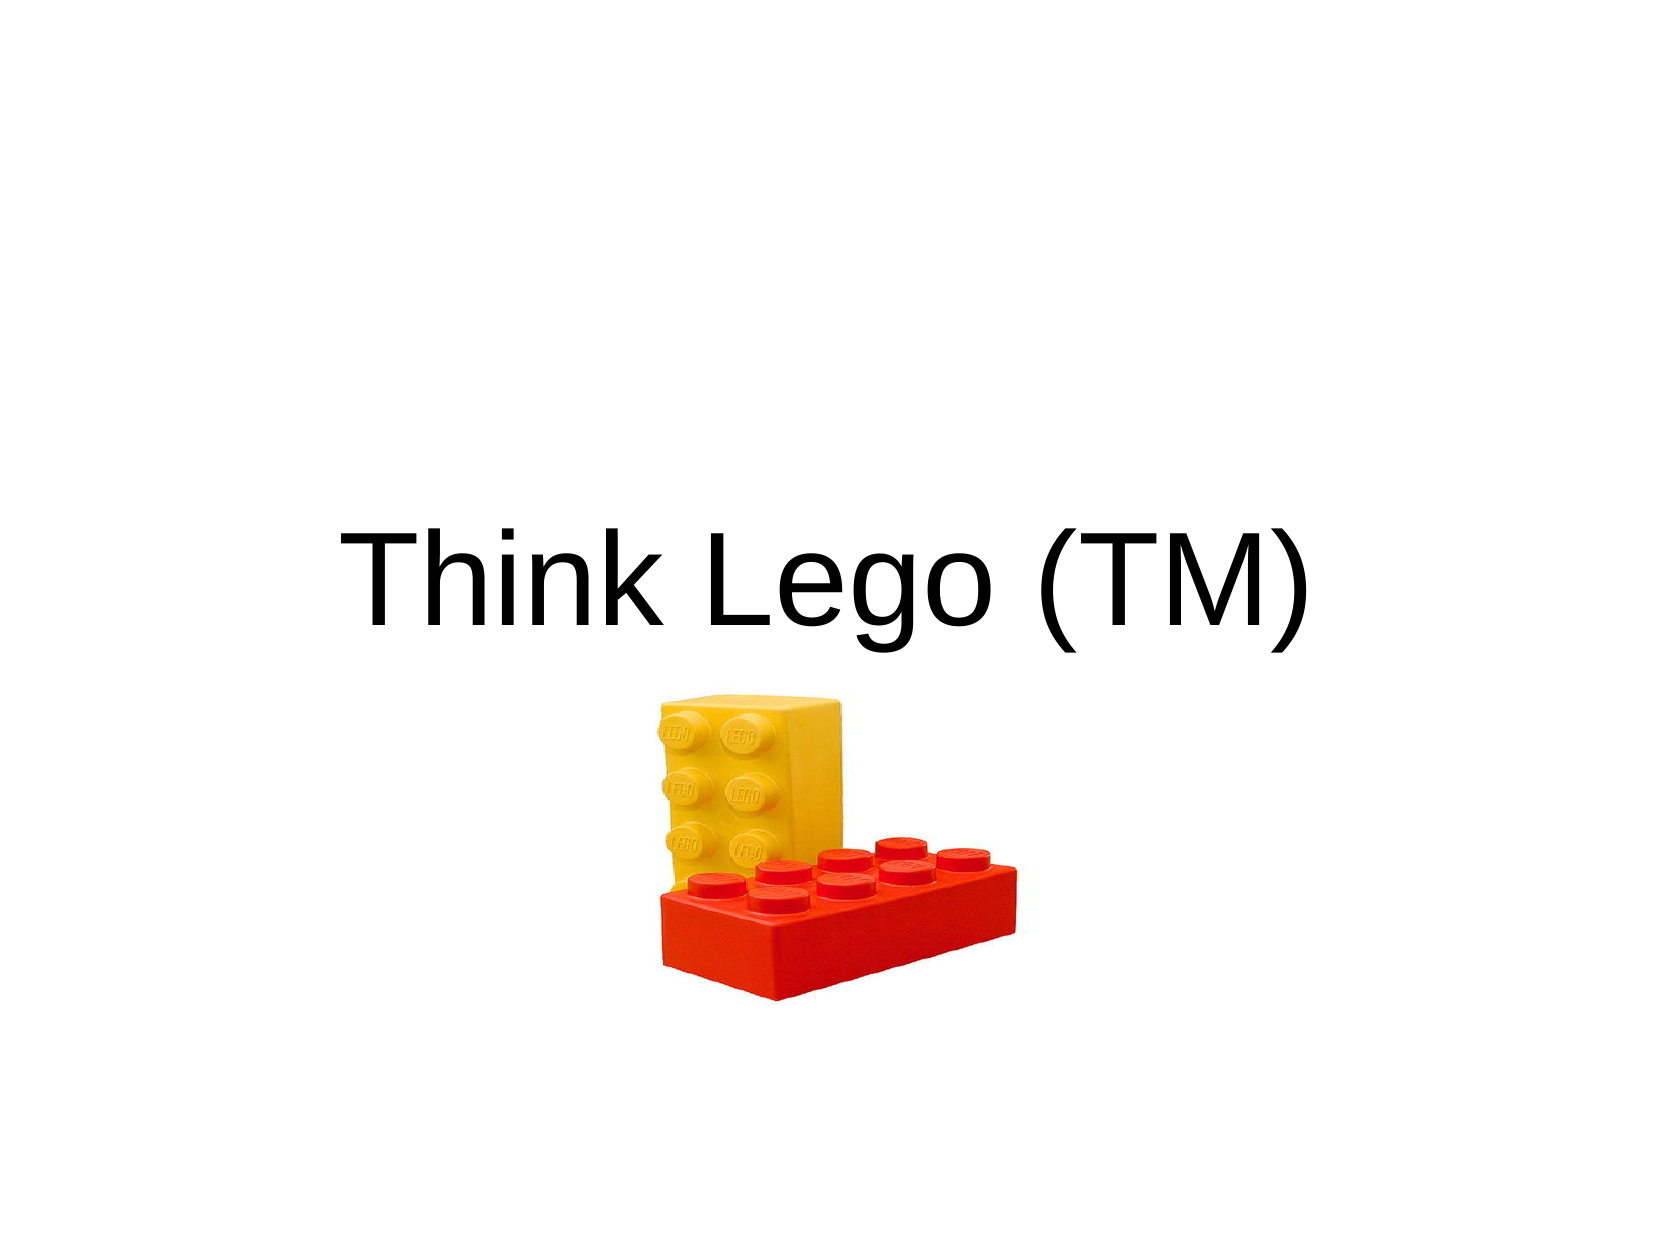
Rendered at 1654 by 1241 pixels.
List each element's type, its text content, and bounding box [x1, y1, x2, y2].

picture [638, 679, 1034, 1005]
subtitle Think Lego (TM) [82, 56, 1571, 1102]
